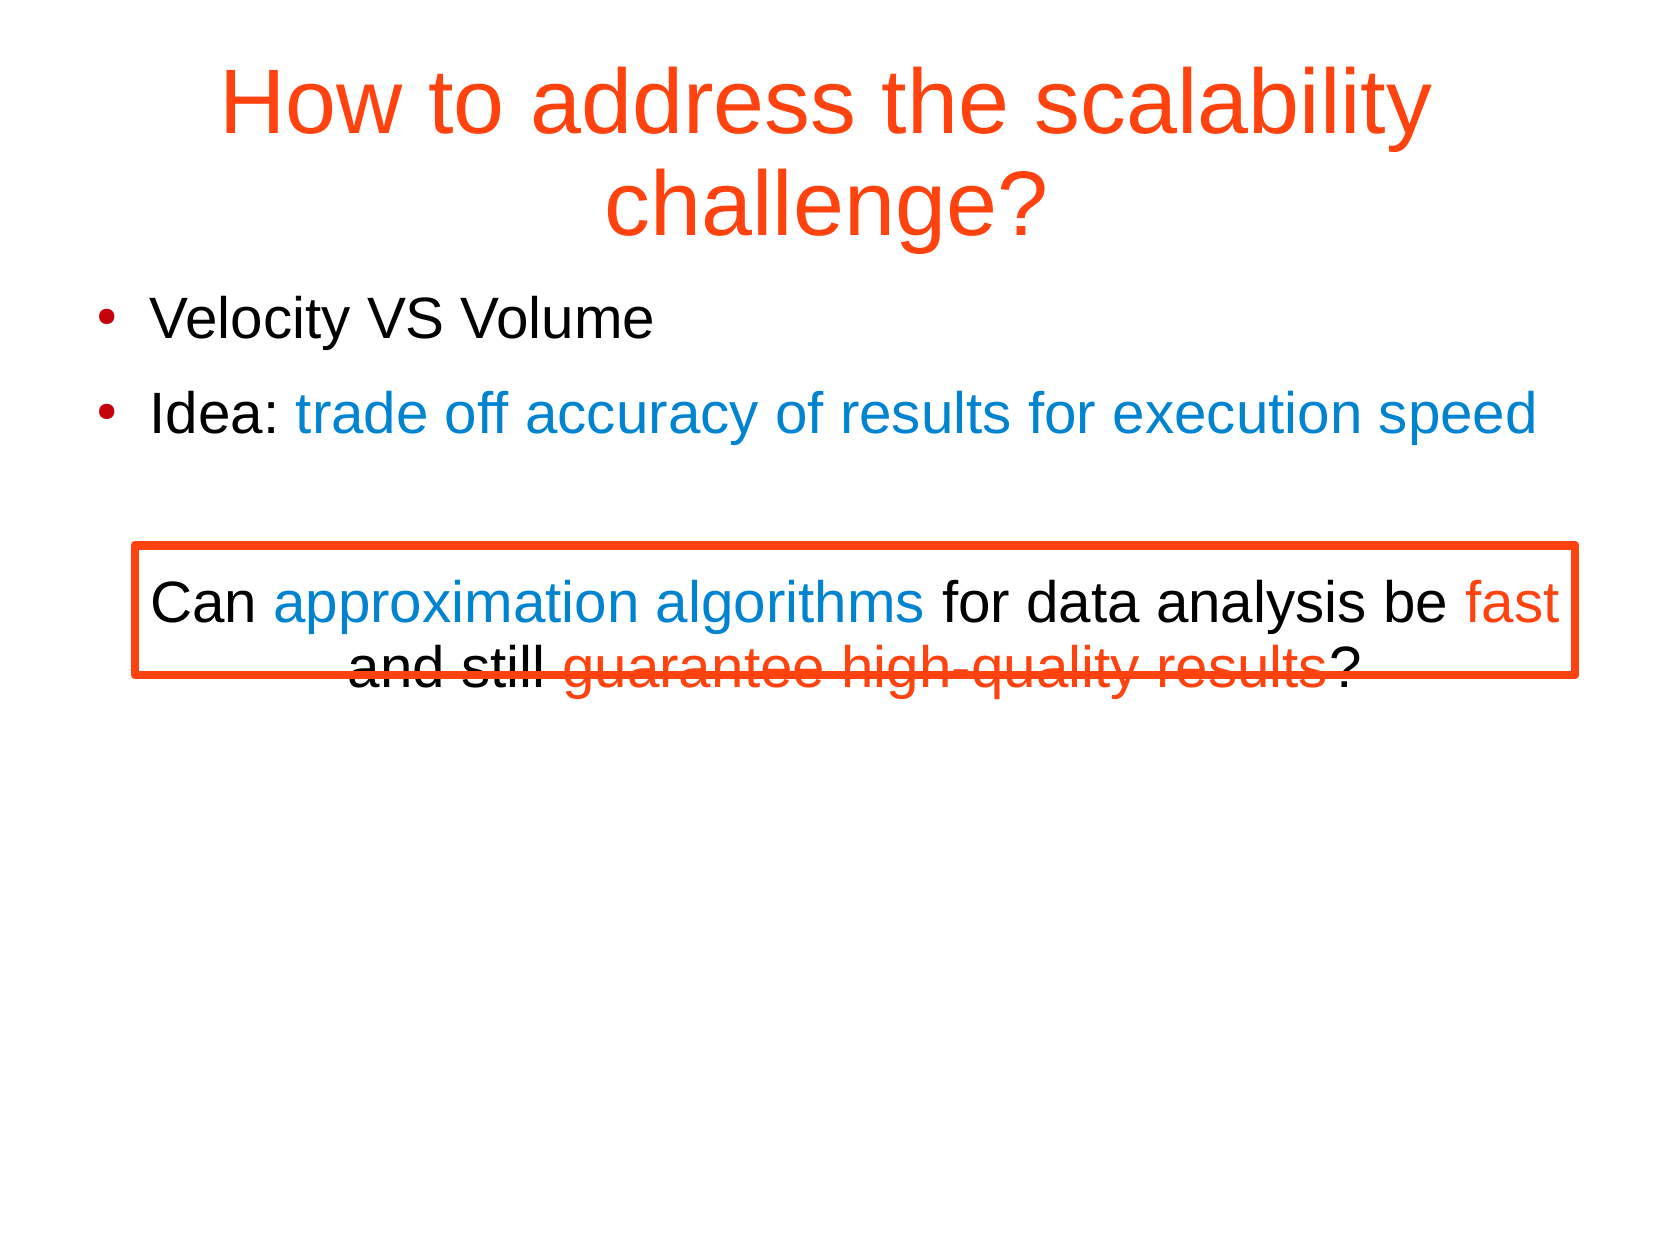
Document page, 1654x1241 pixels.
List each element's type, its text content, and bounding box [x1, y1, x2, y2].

list Velocity VS Volume Idea: trade off accuracy of results for execution speed Can approximation algorithms for data analysis be fast and still guarantee high-quality results? [139, 550, 1561, 671]
title How to address the scalability challenge? [82, 49, 1571, 257]
list Velocity VS Volume Idea: trade off accuracy of results for execution speed Can approximation algorithms for data analysis be fast and still guarantee high-quality results? [78, 286, 1561, 1006]
